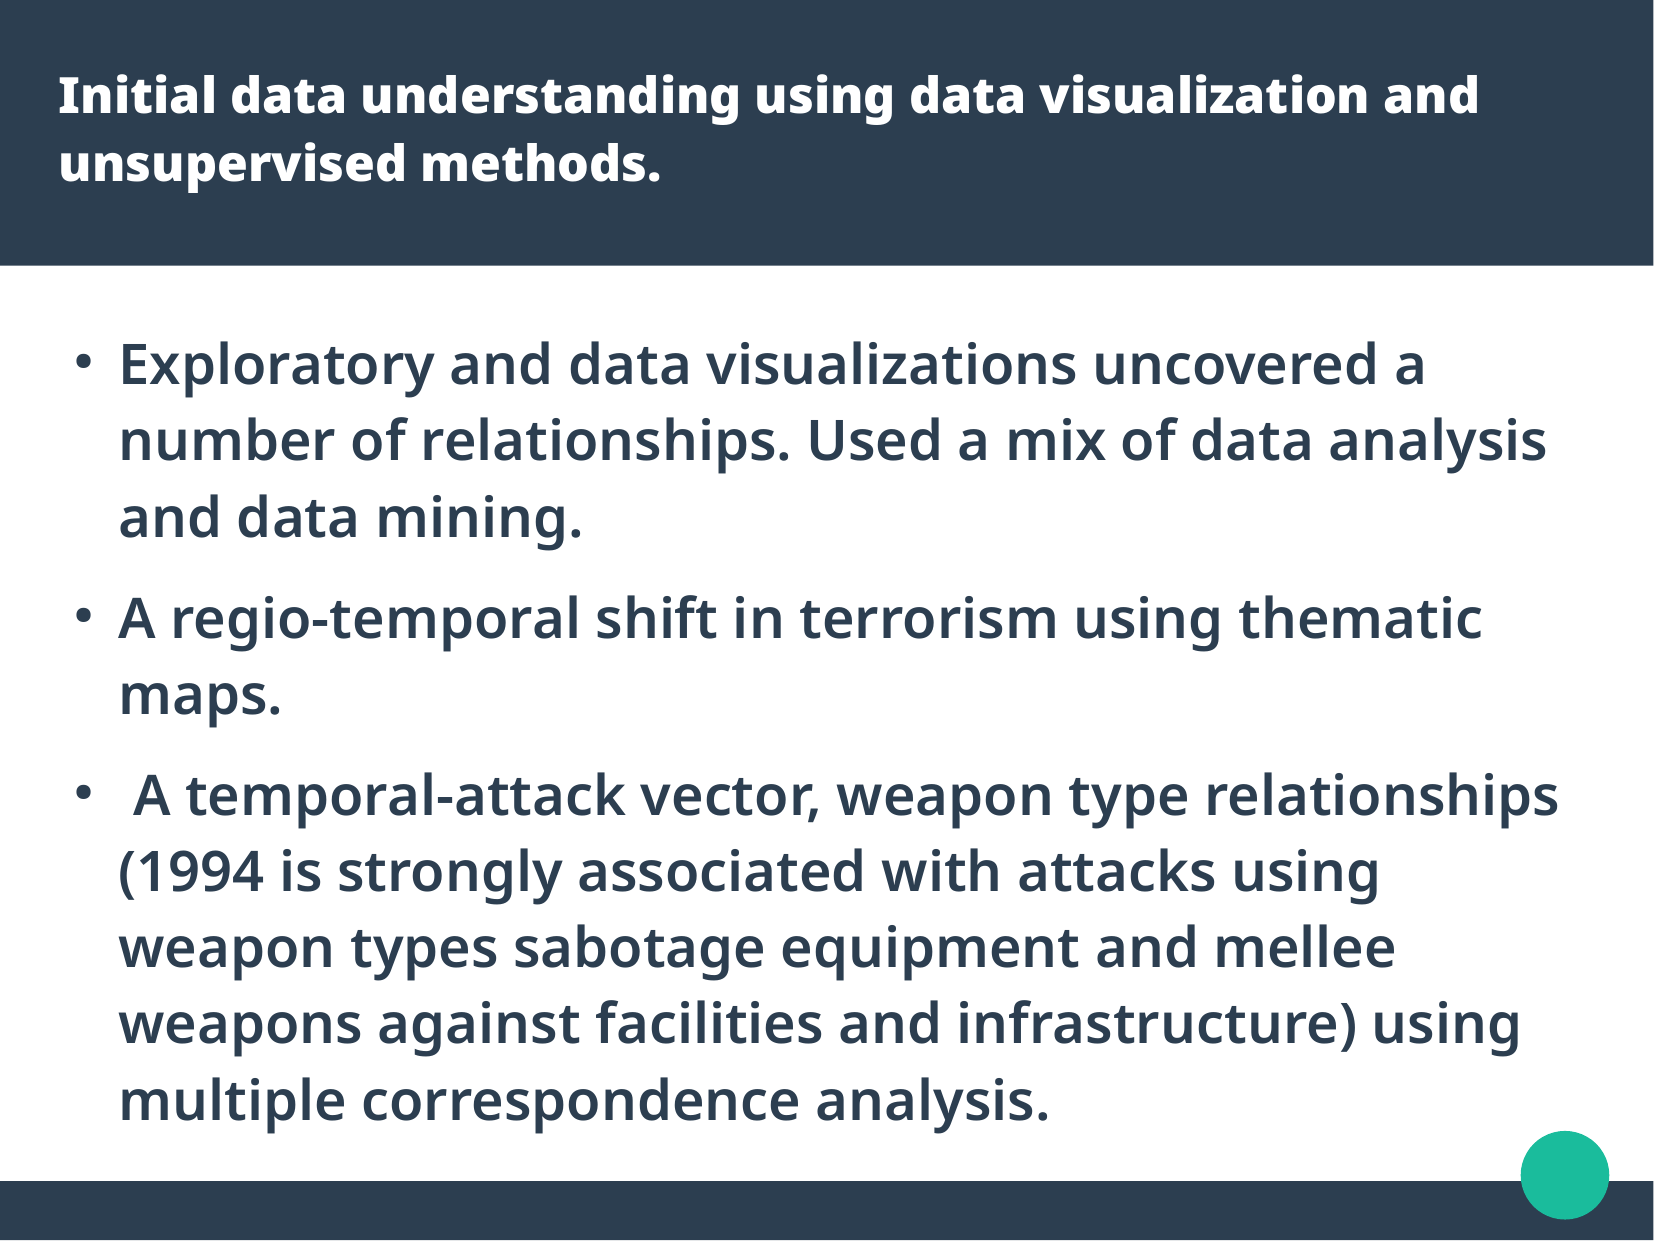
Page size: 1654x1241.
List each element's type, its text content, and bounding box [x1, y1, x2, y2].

list Exploratory and data visualizations uncovered a number of relationships. Used a mix of data analysis and data mining. A regio-temporal shift in terrorism using thematic maps. A temporal-attack vector, weapon type relationships (1994 is strongly associated with attacks using weapon types sabotage equipment and mellee weapons against facilities and infrastructure) using multiple correspondence analysis. [59, 324, 1595, 1152]
title Initial data understanding using data visualization and unsupervised methods. [59, 49, 1595, 207]
